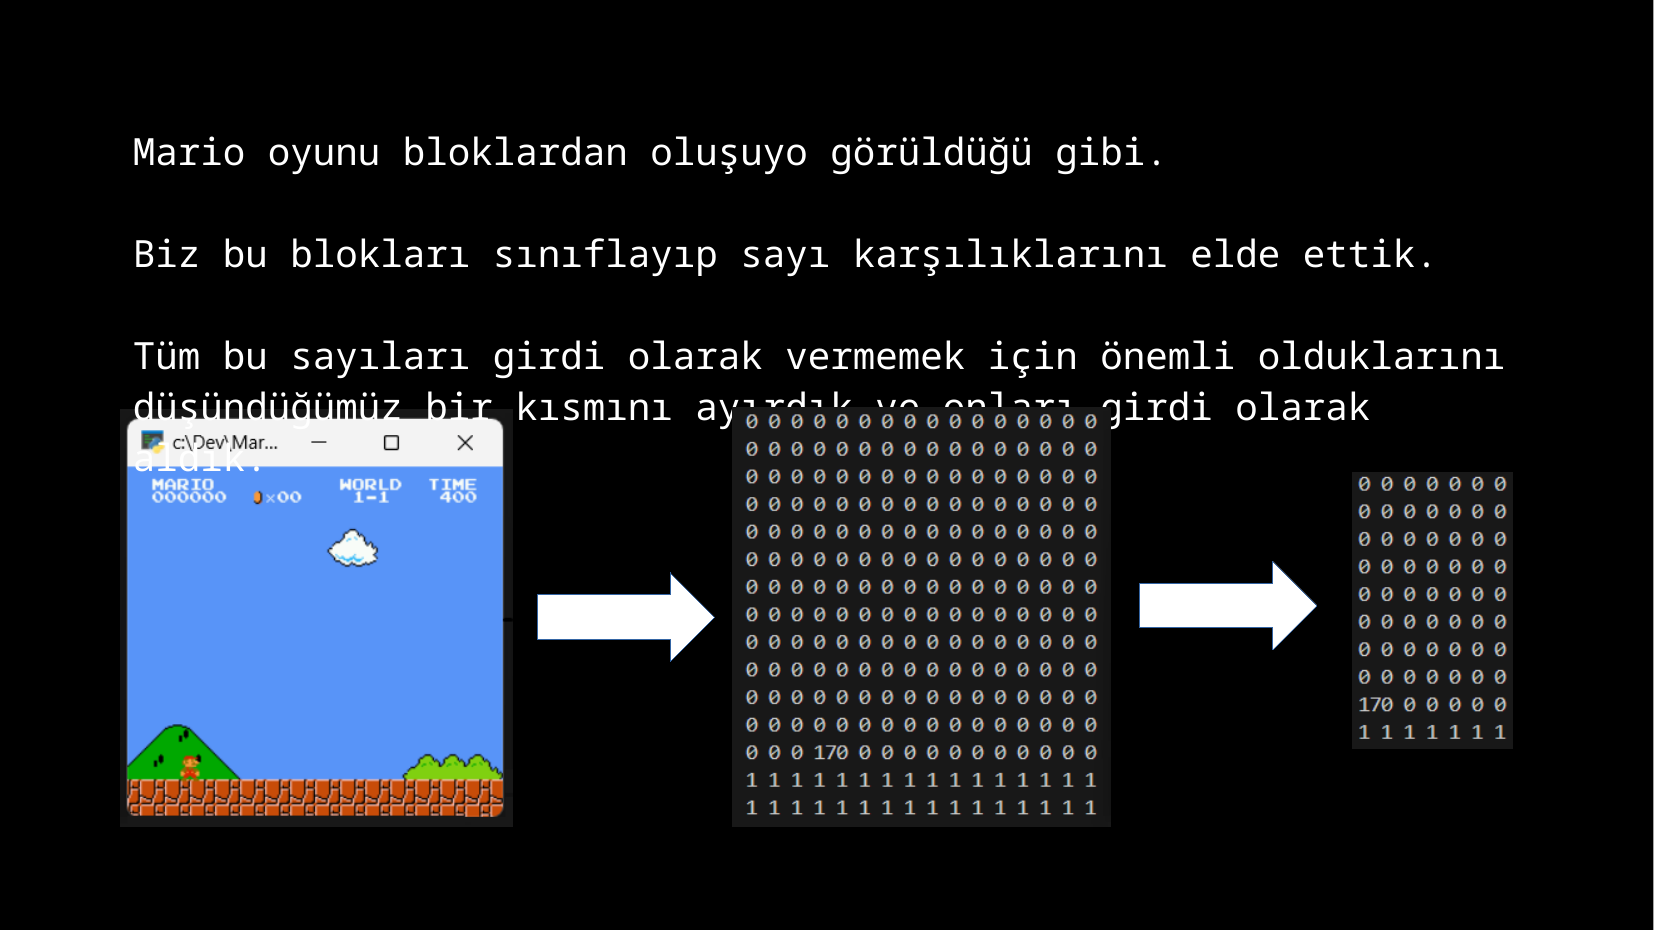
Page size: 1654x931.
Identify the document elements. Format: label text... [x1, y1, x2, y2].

picture [138, 409, 148, 418]
text_box Mario oyunu bloklardan oluşuyo görüldüğü gibi. Biz bu blokları sınıflayıp sayı karşılıklarını elde ettik. Tüm bu sayıları girdi olarak vermemek için önemli olduklarını düşündüğümüz bir kısmını ayırdık ve onları girdi olarak aldık. [118, 118, 1536, 358]
picture [161, 409, 171, 418]
picture [431, 409, 442, 418]
text_box [537, 572, 715, 662]
picture [251, 409, 261, 418]
picture [363, 409, 373, 418]
picture [1352, 472, 1513, 749]
picture [318, 409, 328, 418]
picture [273, 409, 283, 418]
picture [120, 409, 513, 827]
picture [732, 407, 1111, 827]
text_box [1139, 561, 1317, 650]
picture [206, 409, 216, 418]
picture [296, 409, 306, 418]
